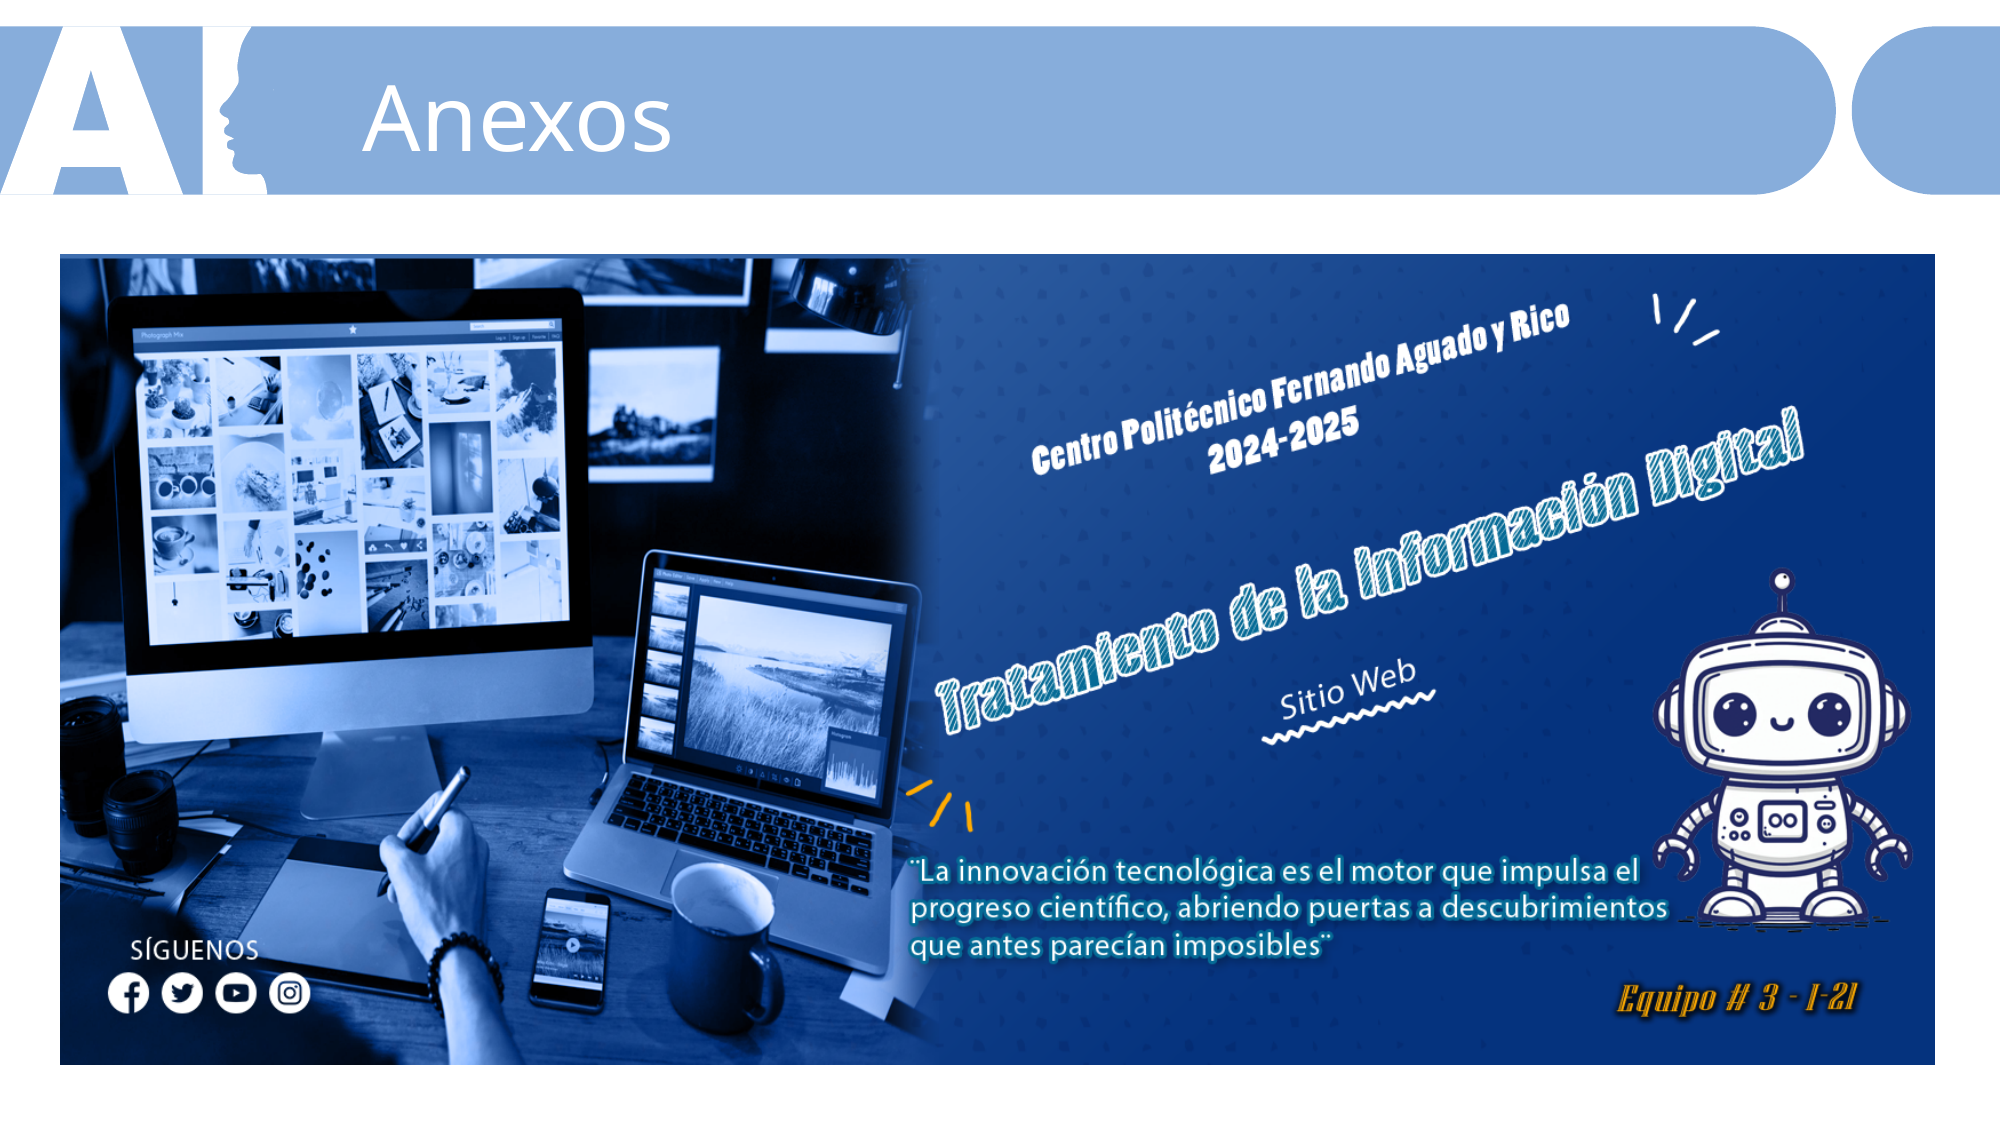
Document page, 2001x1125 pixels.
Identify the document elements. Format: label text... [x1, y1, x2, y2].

list Anexos [347, 55, 1952, 175]
picture [60, 254, 1935, 1066]
